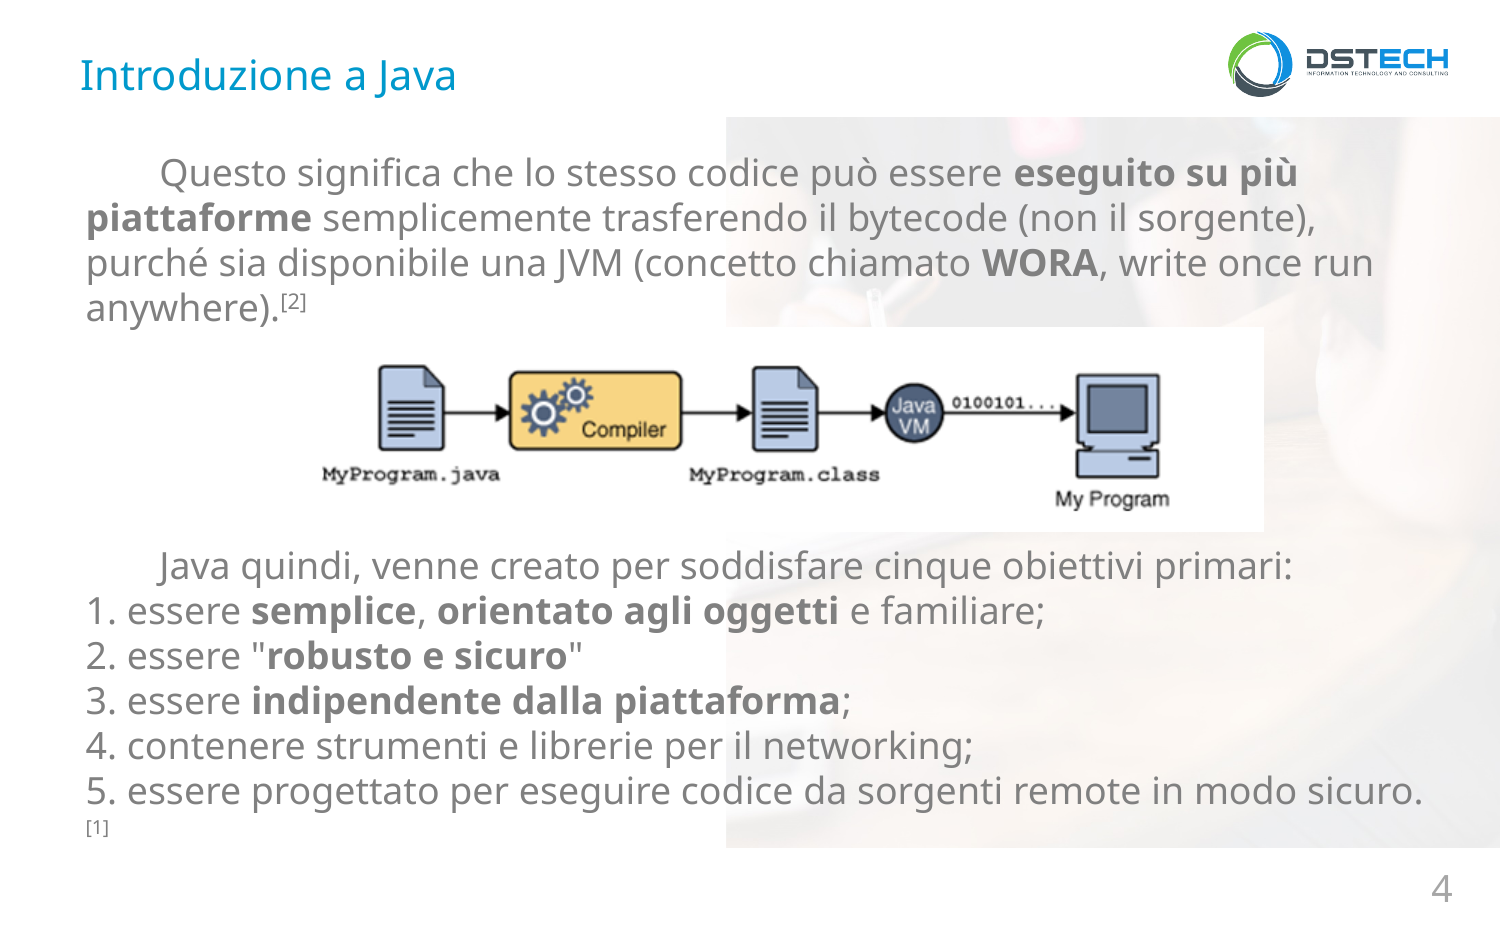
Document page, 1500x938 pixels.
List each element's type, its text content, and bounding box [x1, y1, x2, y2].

text_box 4 [1413, 864, 1460, 910]
picture [200, 117, 1500, 848]
text_box [0, 114, 727, 855]
text_box Introduzione a Java [65, 41, 496, 107]
text_box Java quindi, venne creato per soddisfare cinque obiettivi primari: 1. essere semplice, orientato agli oggetti e familiare; 2. essere "robusto e sicuro" 3. essere indipendente dalla piattaforma; 4. contenere strumenti e librerie per il networking; 5. essere progettato per eseguire codice da sorgenti remote in modo sicuro.[1] [70, 535, 1453, 855]
picture [1228, 31, 1448, 97]
text_box Questo significa che lo stesso codice può essere eseguito su più piattaforme semplicemente trasferendo il bytecode (non il sorgente), purché sia disponibile una JVM (concetto chiamato WORA, write once run anywhere).[2] [70, 141, 1453, 331]
